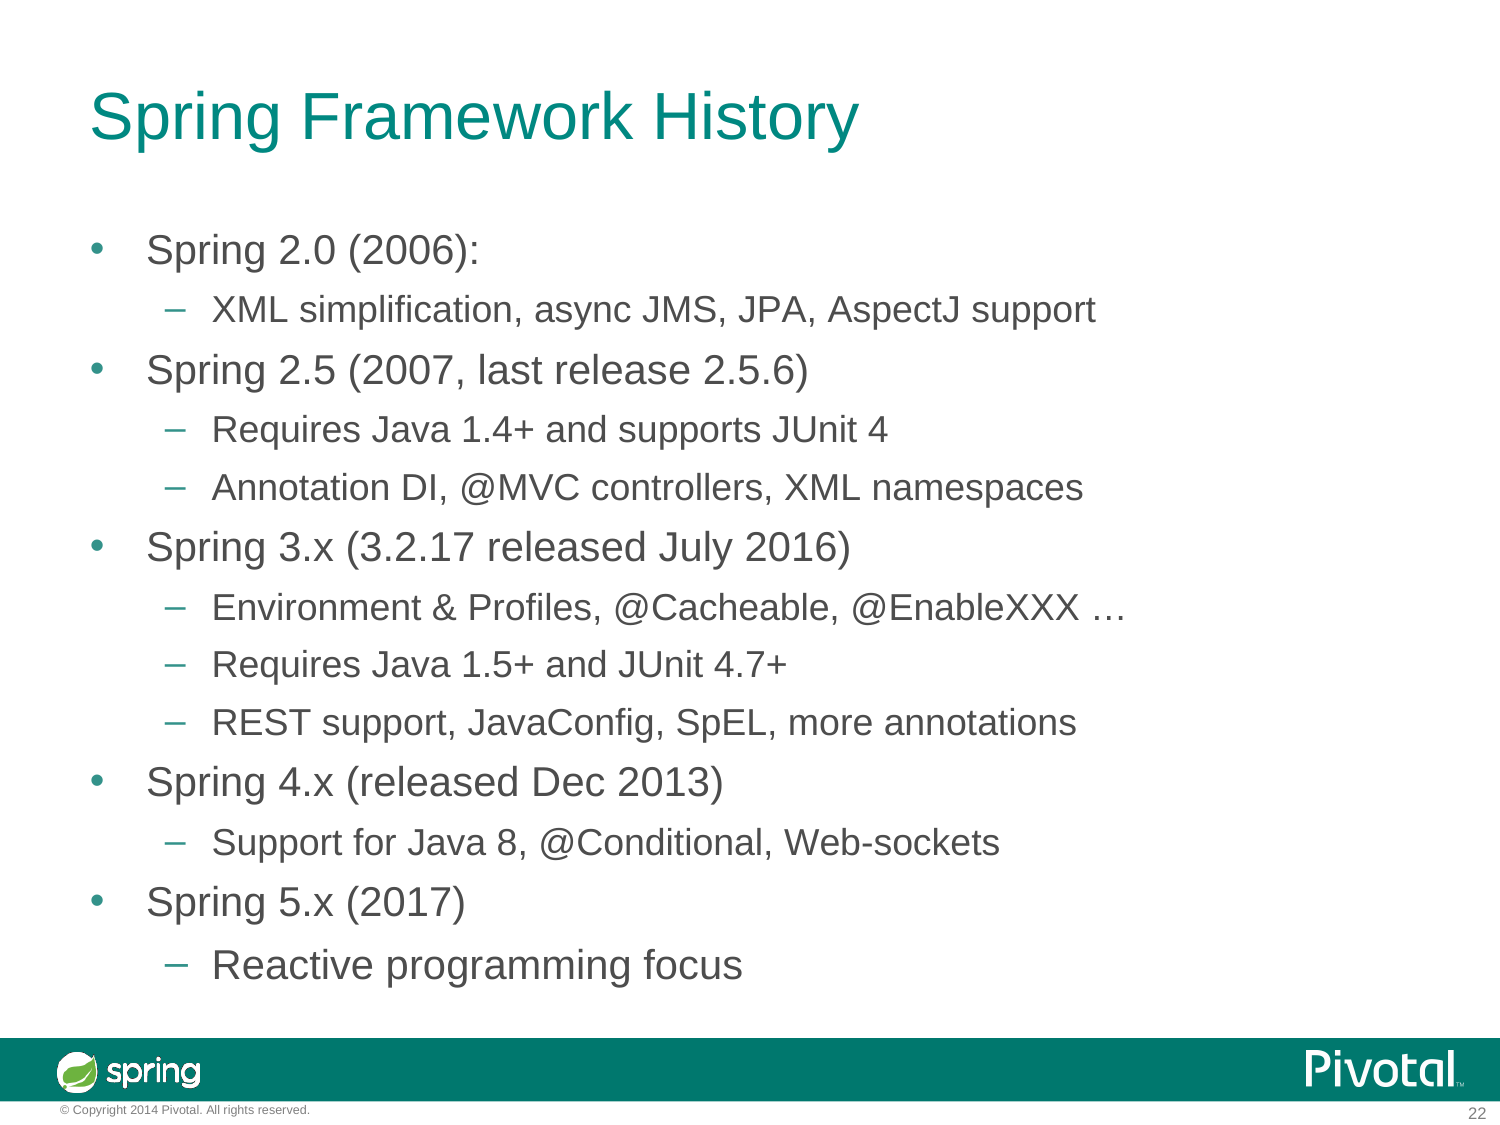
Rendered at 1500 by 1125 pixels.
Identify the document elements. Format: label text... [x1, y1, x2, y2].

title Spring Framework History [75, 45, 1426, 180]
picture [1306, 1050, 1464, 1087]
list Spring 2.0 (2006): XML simplification, async JMS, JPA, AspectJ support Spring 2.5 (2007, last release 2.5.6) Requires Java 1.4+ and supports JUnit 4 Annotation DI, @MVC controllers, XML namespaces Spring 3.x (3.2.17 released July 2016) Environment & Profiles, @Cacheable, @EnableXXX … Requires Java 1.5+ and JUnit 4.7+ REST support, JavaConfig, SpEL, more annotations Spring 4.x (released Dec 2013) Support for Java 8, @Conditional, Web-sockets Spring 5.x (2017) Reactive programming focus [75, 215, 1426, 996]
picture [32, 1041, 210, 1103]
